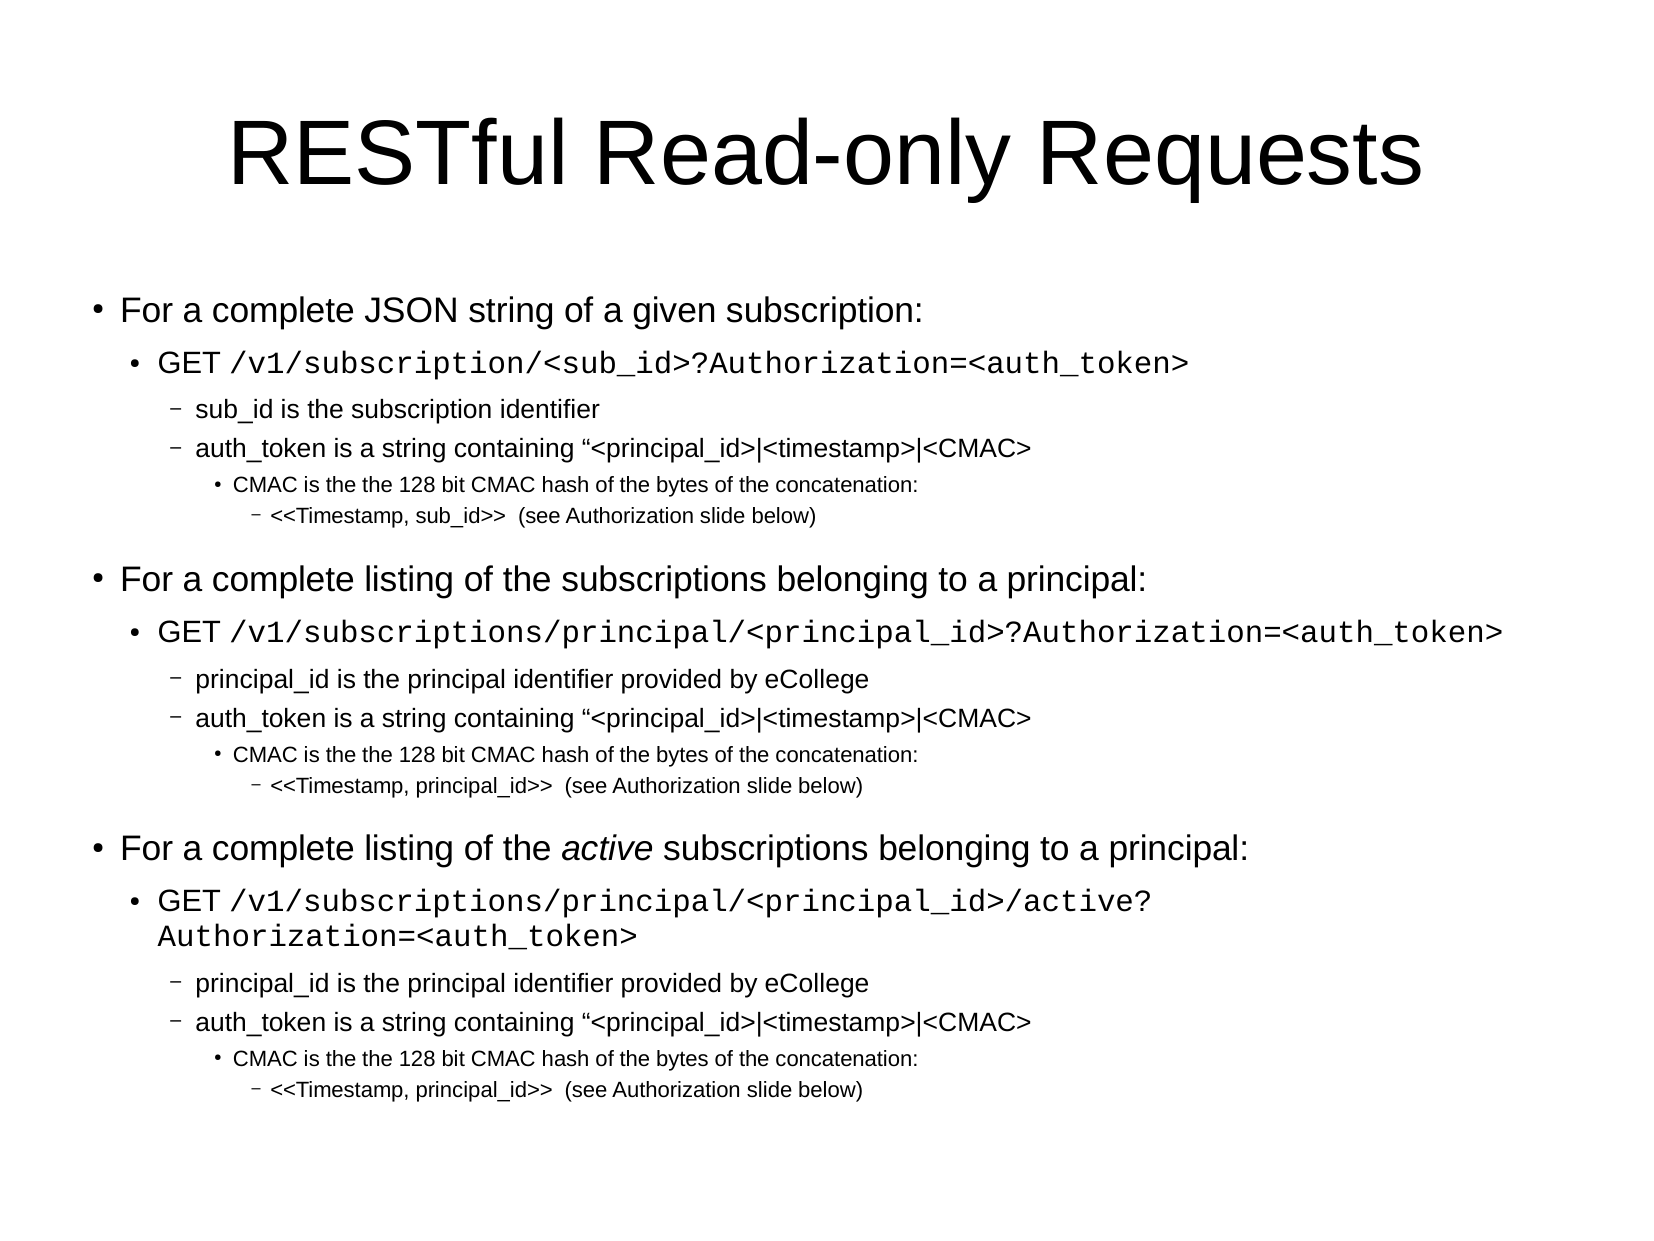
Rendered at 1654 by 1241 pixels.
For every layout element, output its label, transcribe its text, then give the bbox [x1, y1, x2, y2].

list For a complete JSON string of a given subscription: GET /v1/subscription/<sub_id>?Authorization=<auth_token> sub_id is the subscription identifier auth_token is a string containing “<principal_id>|<timestamp>|<CMAC> CMAC is the the 128 bit CMAC hash of the bytes of the concatenation: <<Timestamp, sub_id>> (see Authorization slide below) For a complete listing of the subscriptions belonging to a principal: GET /v1/subscriptions/principal/<principal_id>?Authorization=<auth_token> principal_id is the principal identifier provided by eCollege auth_token is a string containing “<principal_id>|<timestamp>|<CMAC> CMAC is the the 128 bit CMAC hash of the bytes of the concatenation: <<Timestamp, principal_id>> (see Authorization slide below) For a complete listing of the active subscriptions belonging to a principal: GET /v1/subscriptions/principal/<principal_id>/active?Authorization=<auth_token> principal_id is the principal identifier provided by eCollege auth_token is a string containing “<principal_id>|<timestamp>|<CMAC> CMAC is the the 128 bit CMAC hash of the bytes of the concatenation: <<Timestamp, principal_id>> (see Authorization slide below) [82, 290, 1571, 1109]
title RESTful Read-only Requests [82, 49, 1571, 257]
